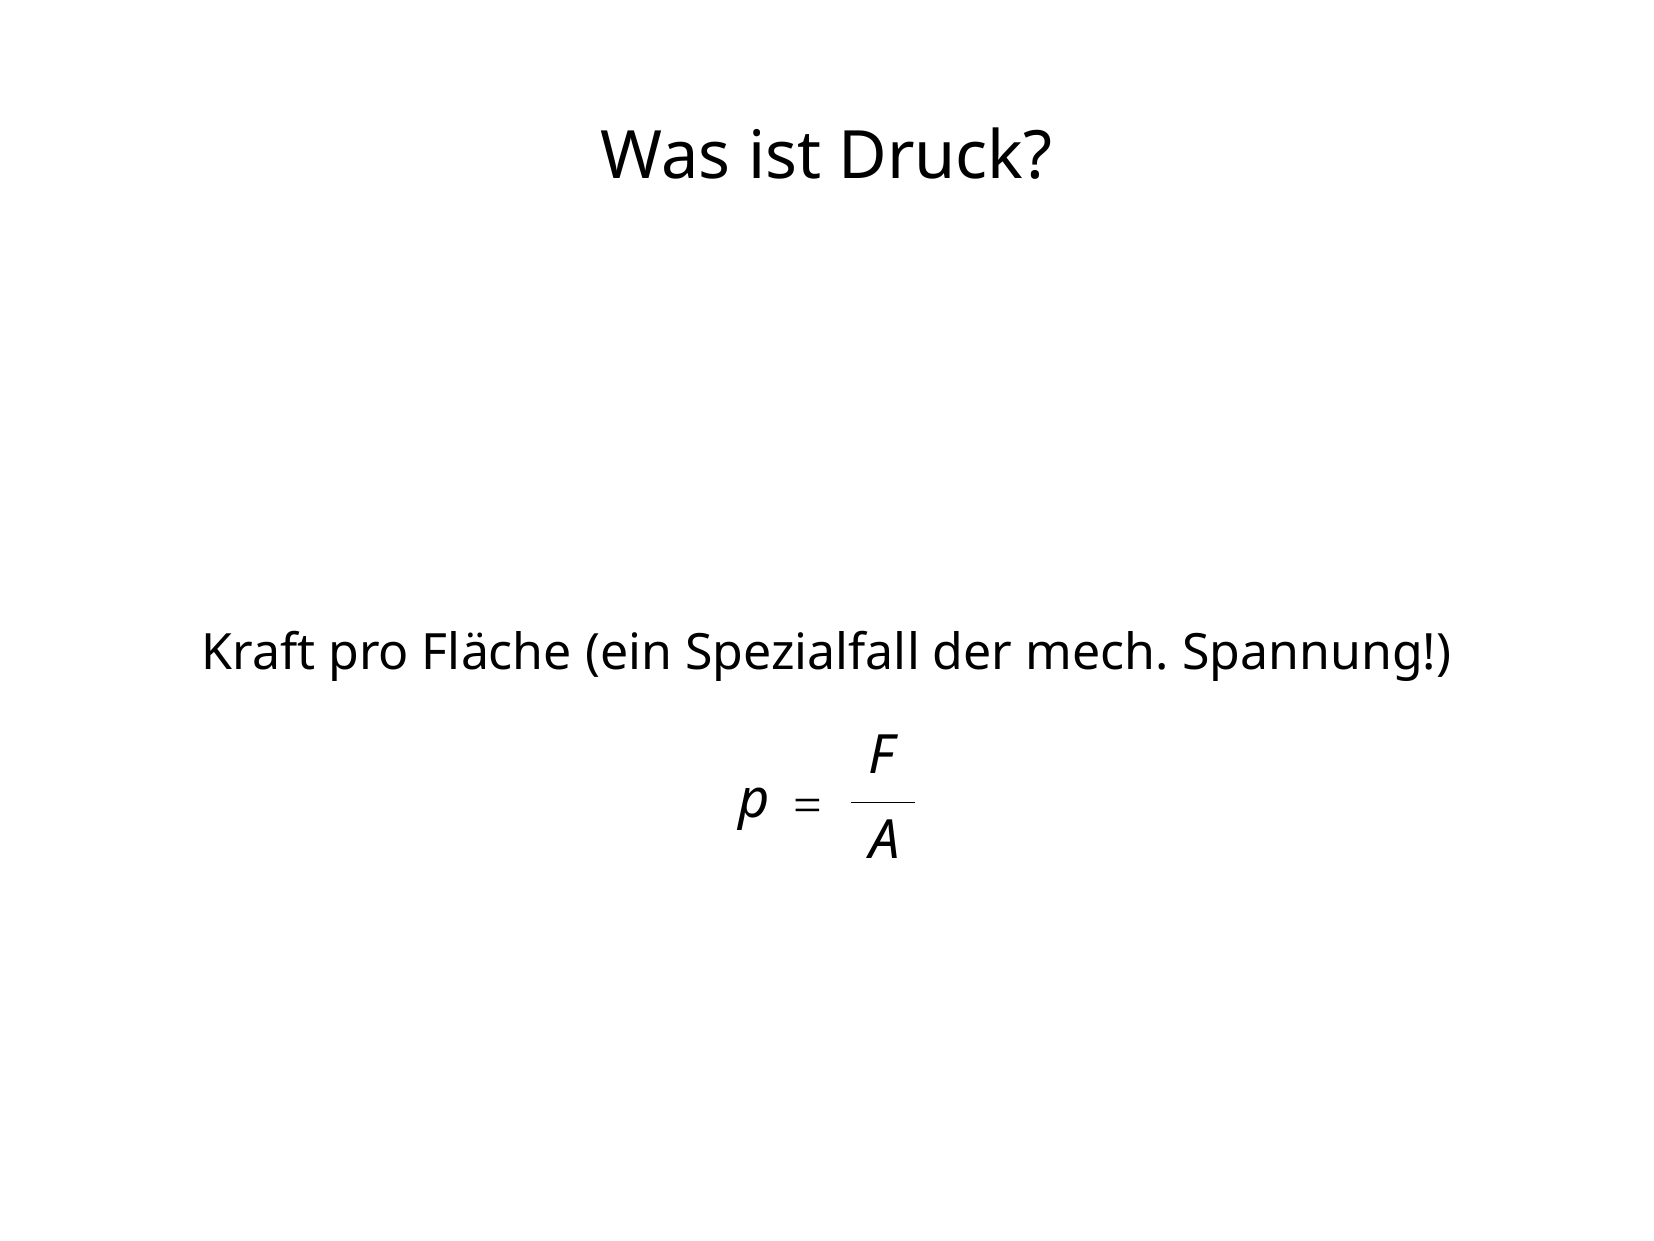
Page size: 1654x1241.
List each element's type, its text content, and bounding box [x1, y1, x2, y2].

chart [729, 722, 925, 873]
subtitle Kraft pro Fläche (ein Spezialfall der mech. Spannung!) [82, 290, 1571, 1010]
title Was ist Druck? [82, 49, 1571, 257]
